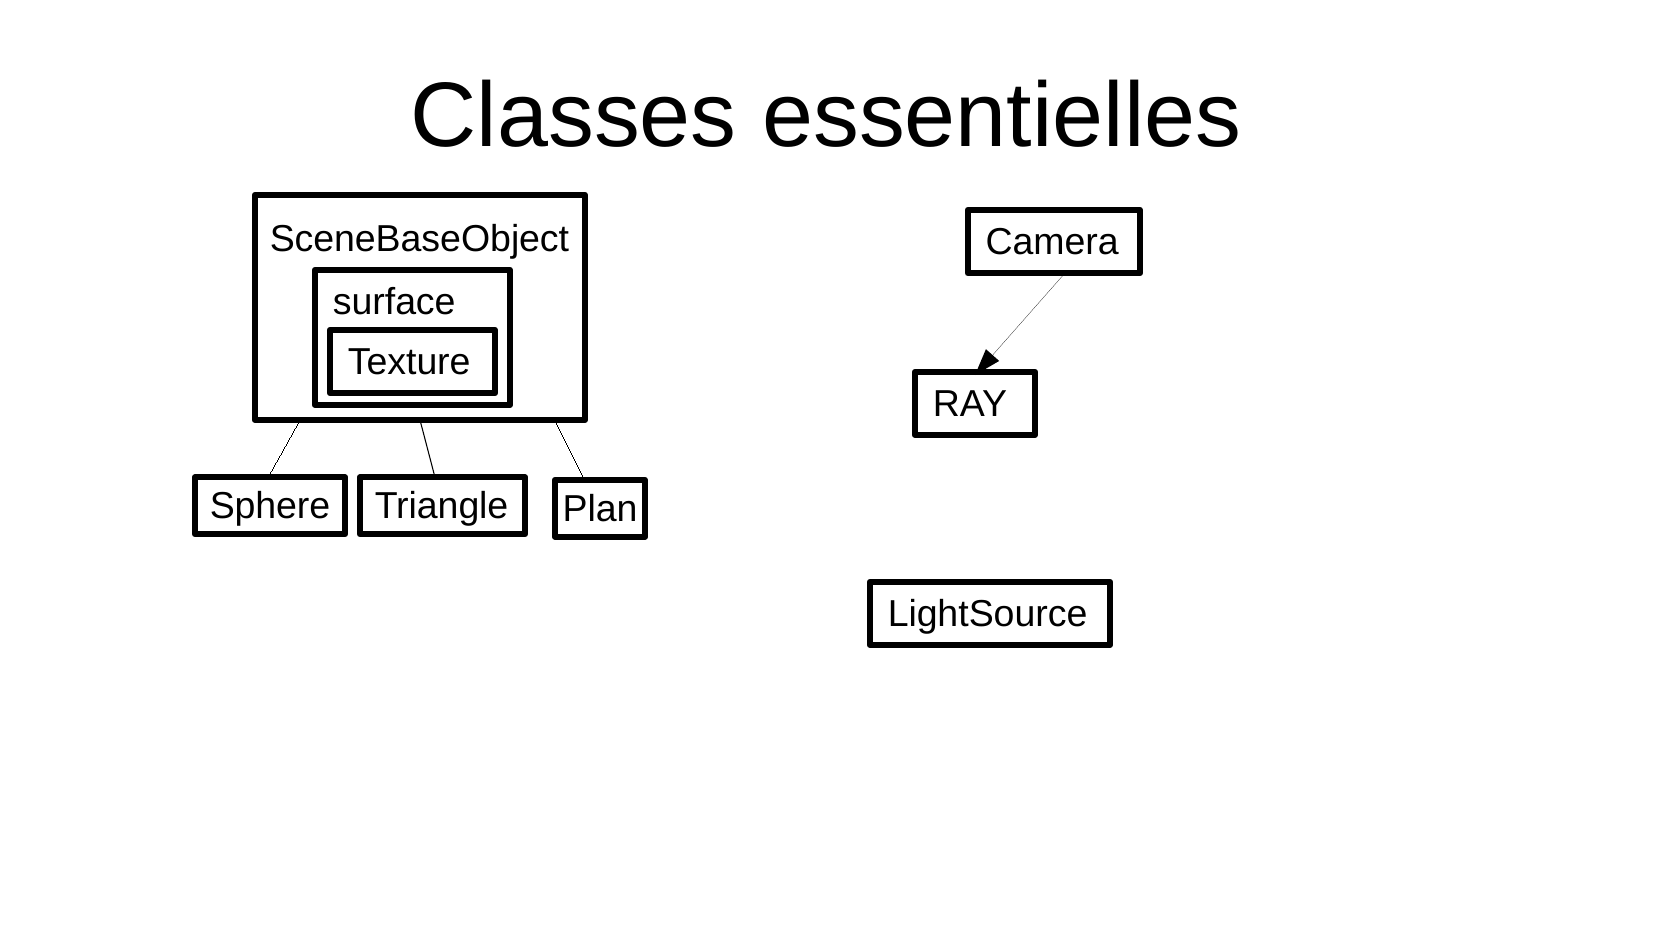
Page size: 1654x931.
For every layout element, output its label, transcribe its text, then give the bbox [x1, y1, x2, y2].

text_box Sphere [195, 477, 360, 535]
text_box Triangle [360, 477, 526, 535]
text_box Plan [555, 480, 646, 537]
text_box surface [315, 270, 511, 406]
title Classes essentielles [82, 37, 1571, 193]
text_box SceneBaseObject [258, 210, 582, 267]
text_box RAY [915, 371, 1036, 436]
text_box LightSource [870, 581, 1111, 646]
text_box Camera [967, 210, 1141, 274]
